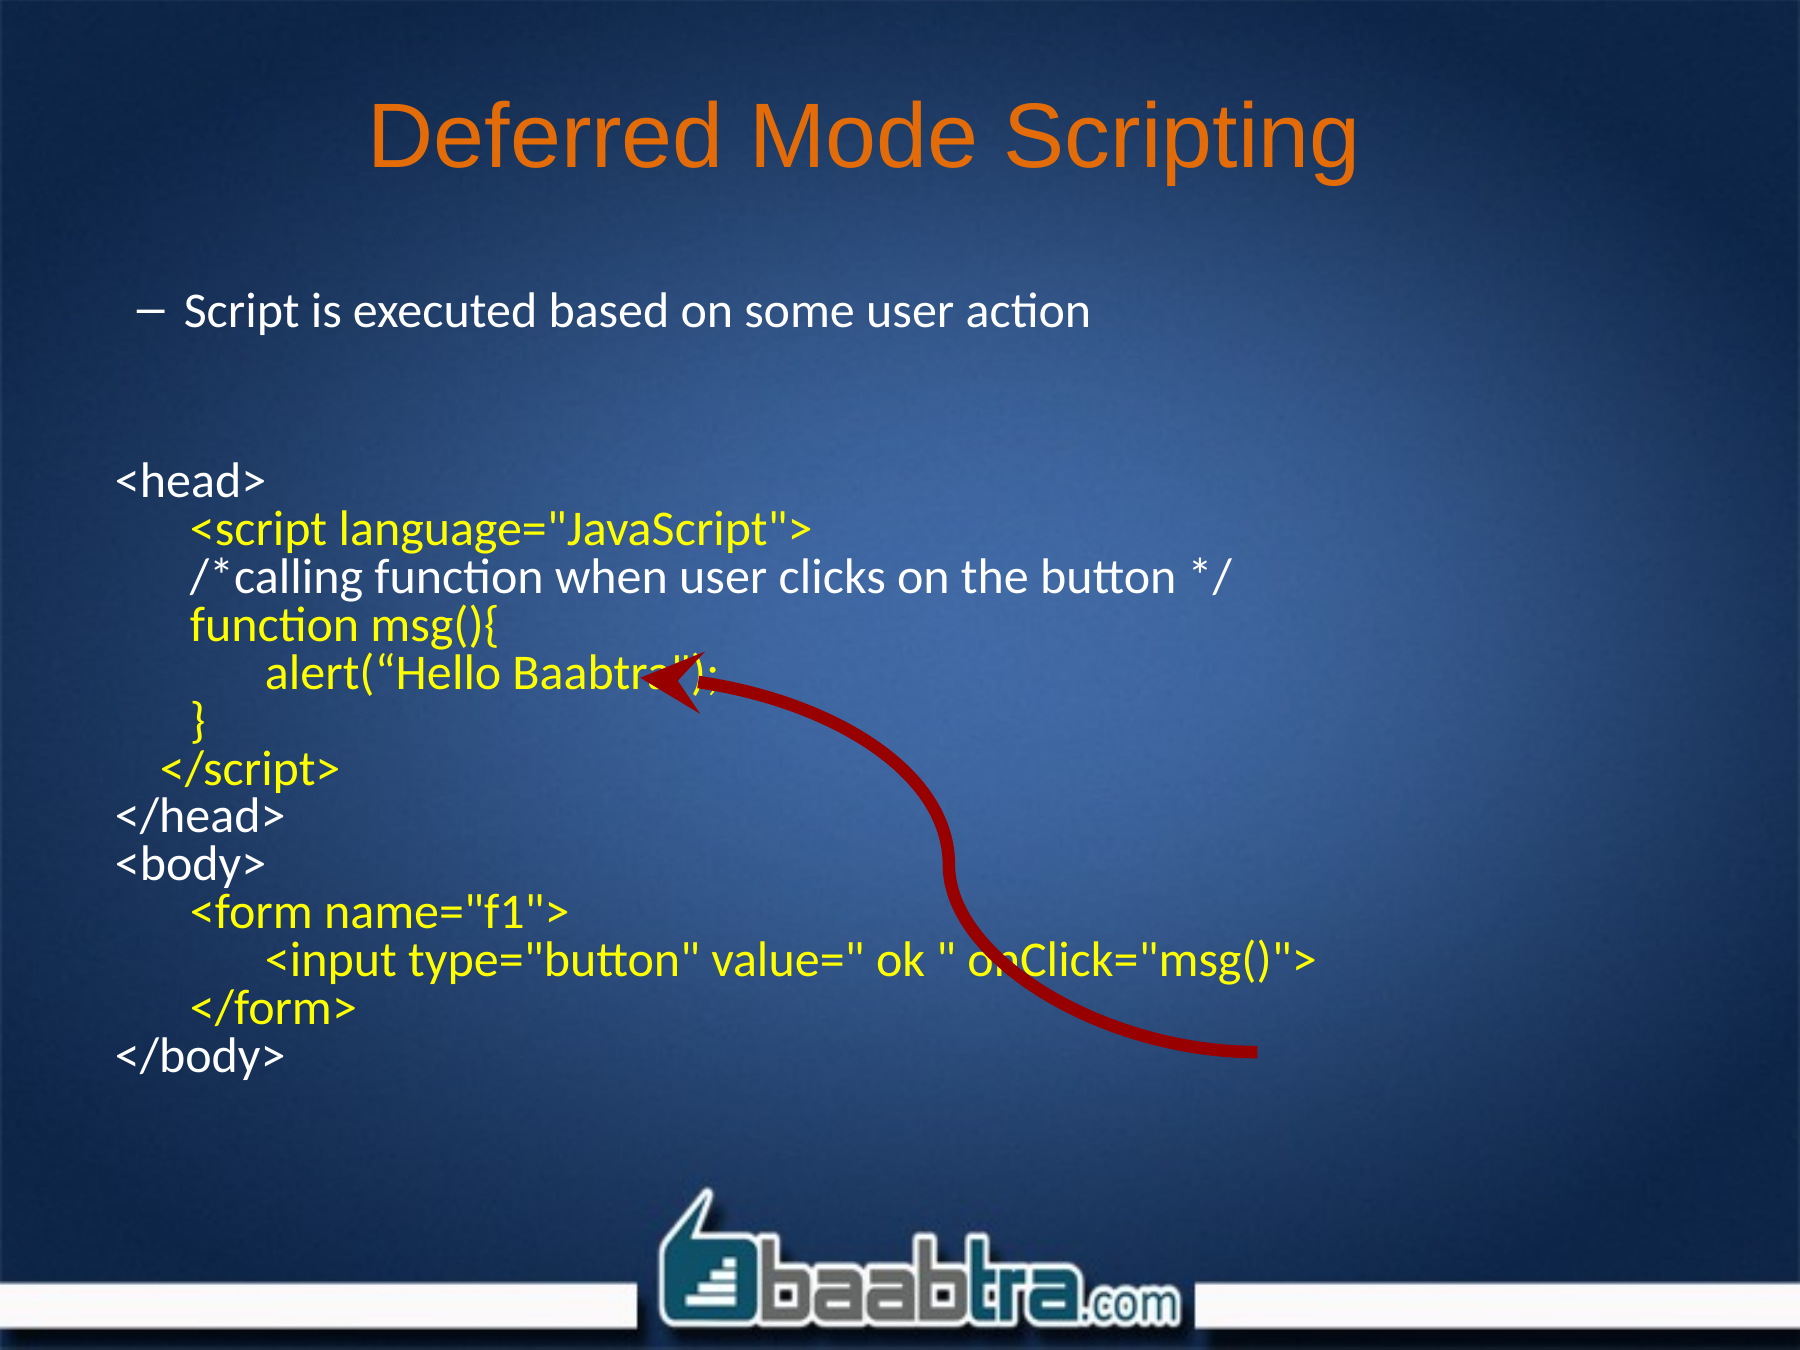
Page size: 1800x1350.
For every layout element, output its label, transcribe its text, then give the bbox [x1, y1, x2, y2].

picture [0, 0, 1800, 1350]
text_box <head> <script language="JavaScript"> /*calling function when user clicks on the button */ function msg(){ alert(“Hello Baabtra"); } </script> </head> <body> <form name="f1"> <input type="button" value=" ok " onClick="msg()"> </form> </body> [24, 451, 1618, 1097]
text_box Deferred Mode Scripting [189, 37, 1540, 225]
text_box Script is executed based on some user action [46, 269, 1397, 397]
